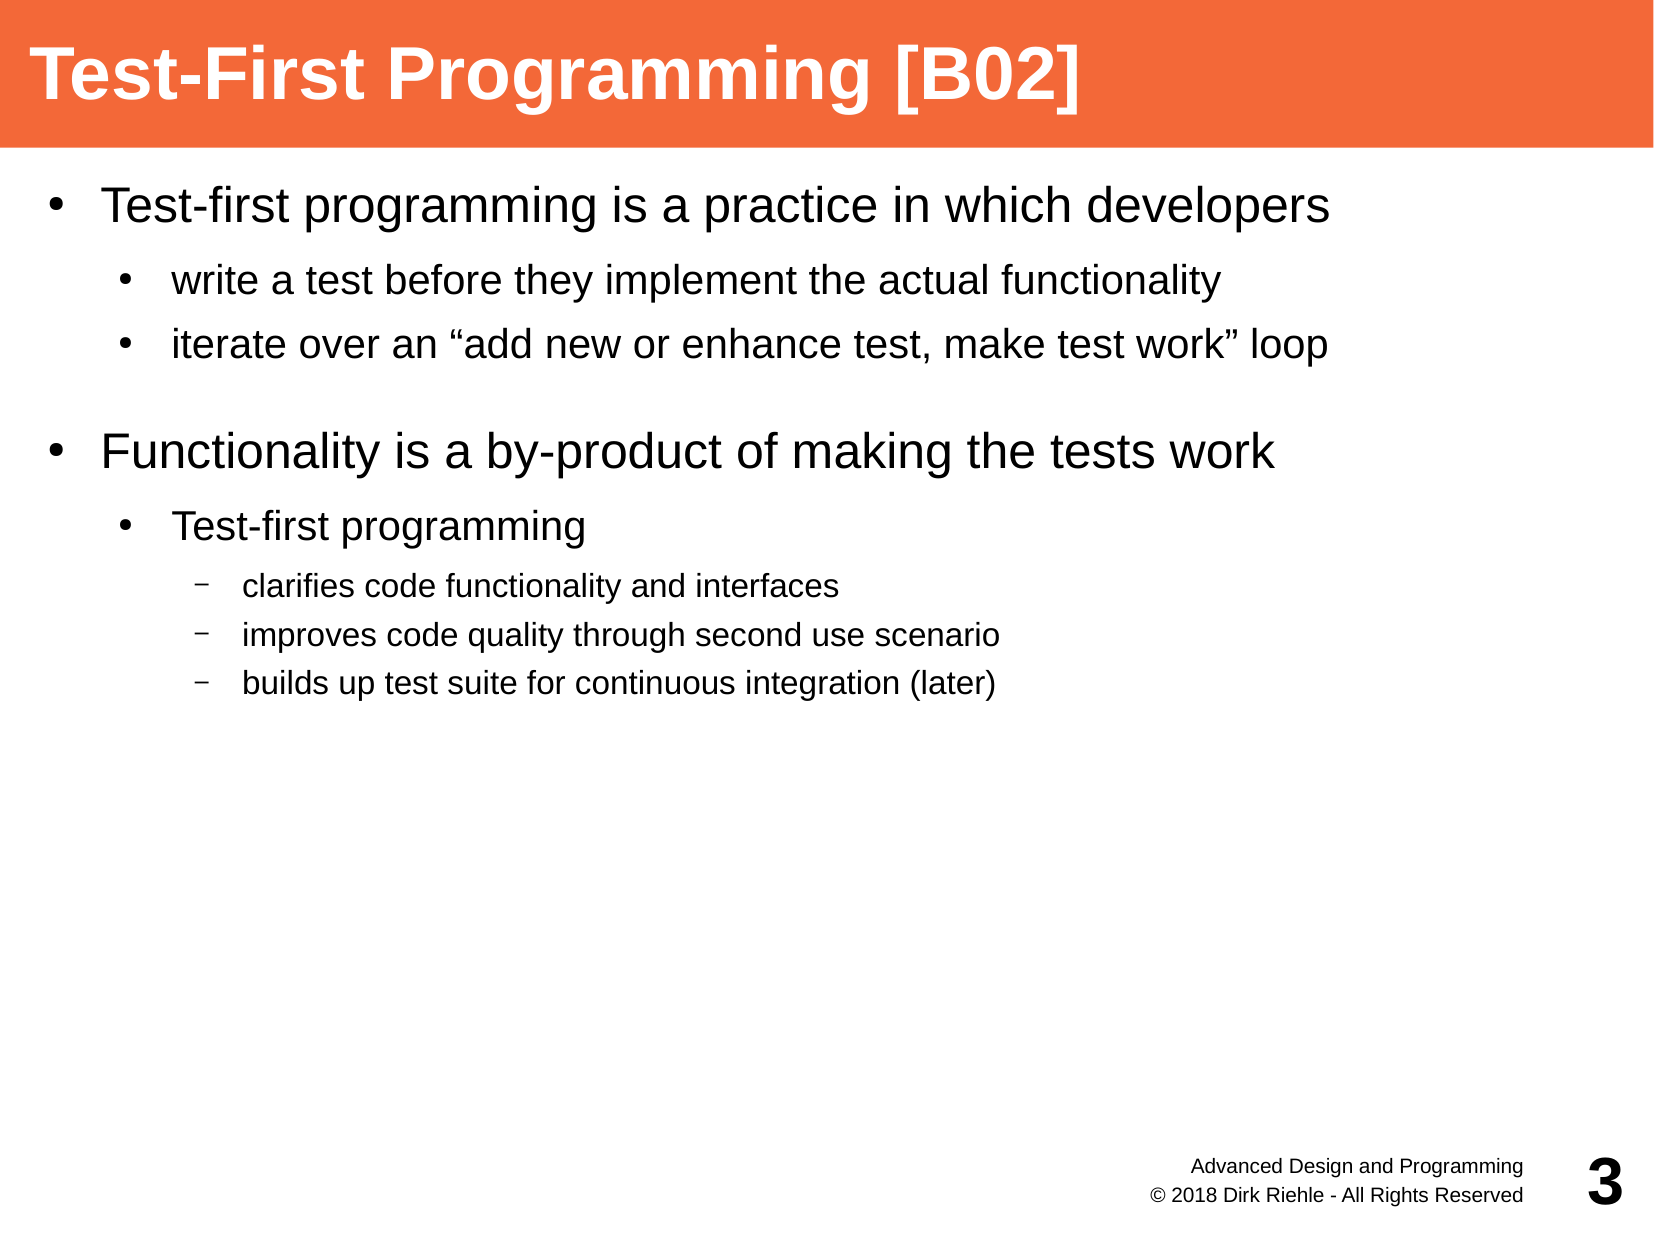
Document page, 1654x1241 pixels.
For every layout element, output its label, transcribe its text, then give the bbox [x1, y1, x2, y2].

list Test-first programming is a practice in which developers write a test before they implement the actual functionality iterate over an “add new or enhance test, make test work” loop Functionality is a by-product of making the tests work Test-first programming clarifies code functionality and interfaces improves code quality through second use scenario builds up test suite for continuous integration (later) [29, 177, 1625, 1063]
title Test-First Programming [B02] [0, 0, 1654, 148]
